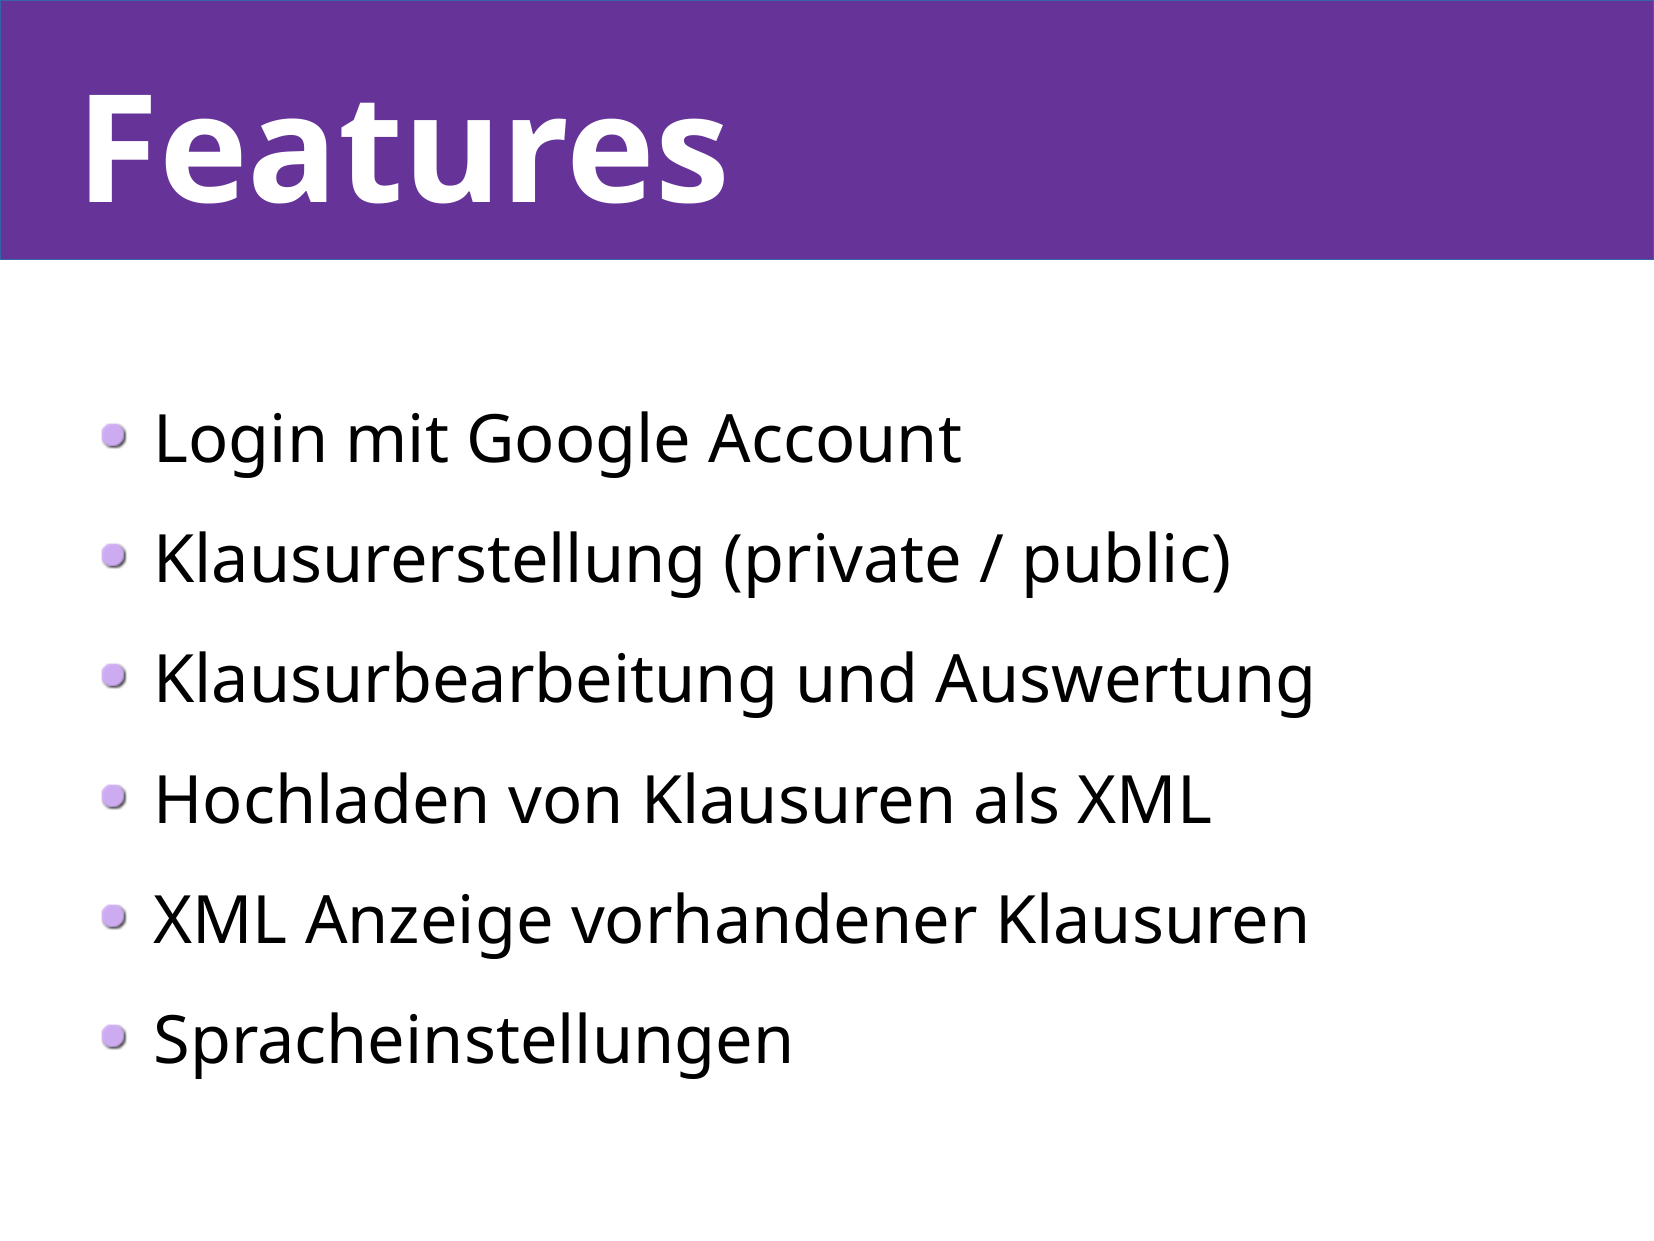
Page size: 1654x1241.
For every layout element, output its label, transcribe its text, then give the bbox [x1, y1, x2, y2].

list Login mit Google Account Klausurerstellung (private / public) Klausurbearbeitung und Auswertung Hochladen von Klausuren als XML XML Anzeige vorhandener Klausuren Spracheinstellungen [82, 391, 1571, 1111]
title Features [76, 40, 1565, 249]
text_box [0, 0, 1654, 260]
